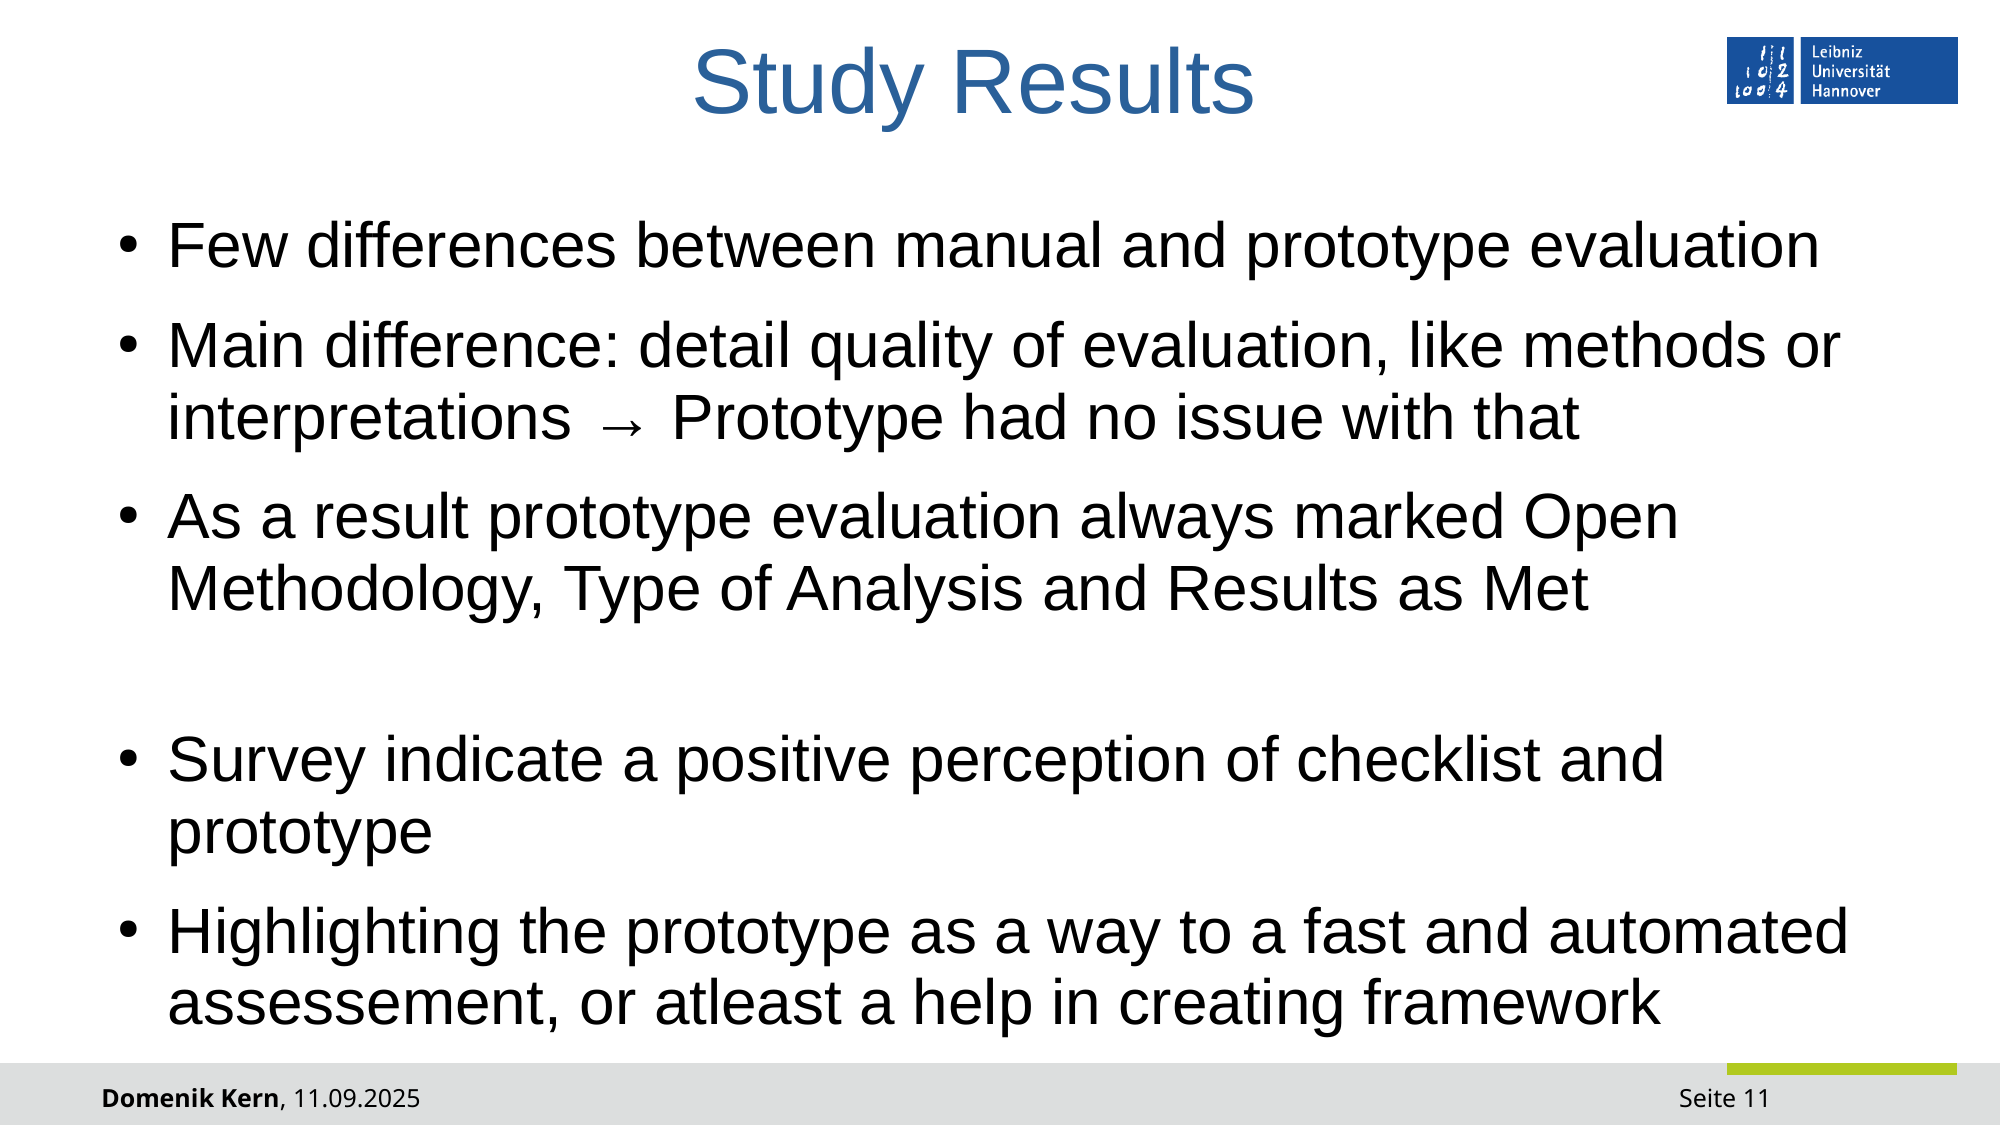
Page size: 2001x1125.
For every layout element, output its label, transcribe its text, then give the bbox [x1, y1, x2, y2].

list Few differences between manual and prototype evaluation Main difference: detail quality of evaluation, like methods or interpretations → Prototype had no issue with that As a result prototype evaluation always marked Open Methodology, Type of Analysis and Results as Met Survey indicate a positive perception of checklist and prototype Highlighting the prototype as a way to a fast and automated assessement, or atleast a help in creating framework [99, 209, 1900, 1051]
picture [1863, 37, 1958, 104]
title Study Results [86, 6, 1863, 157]
